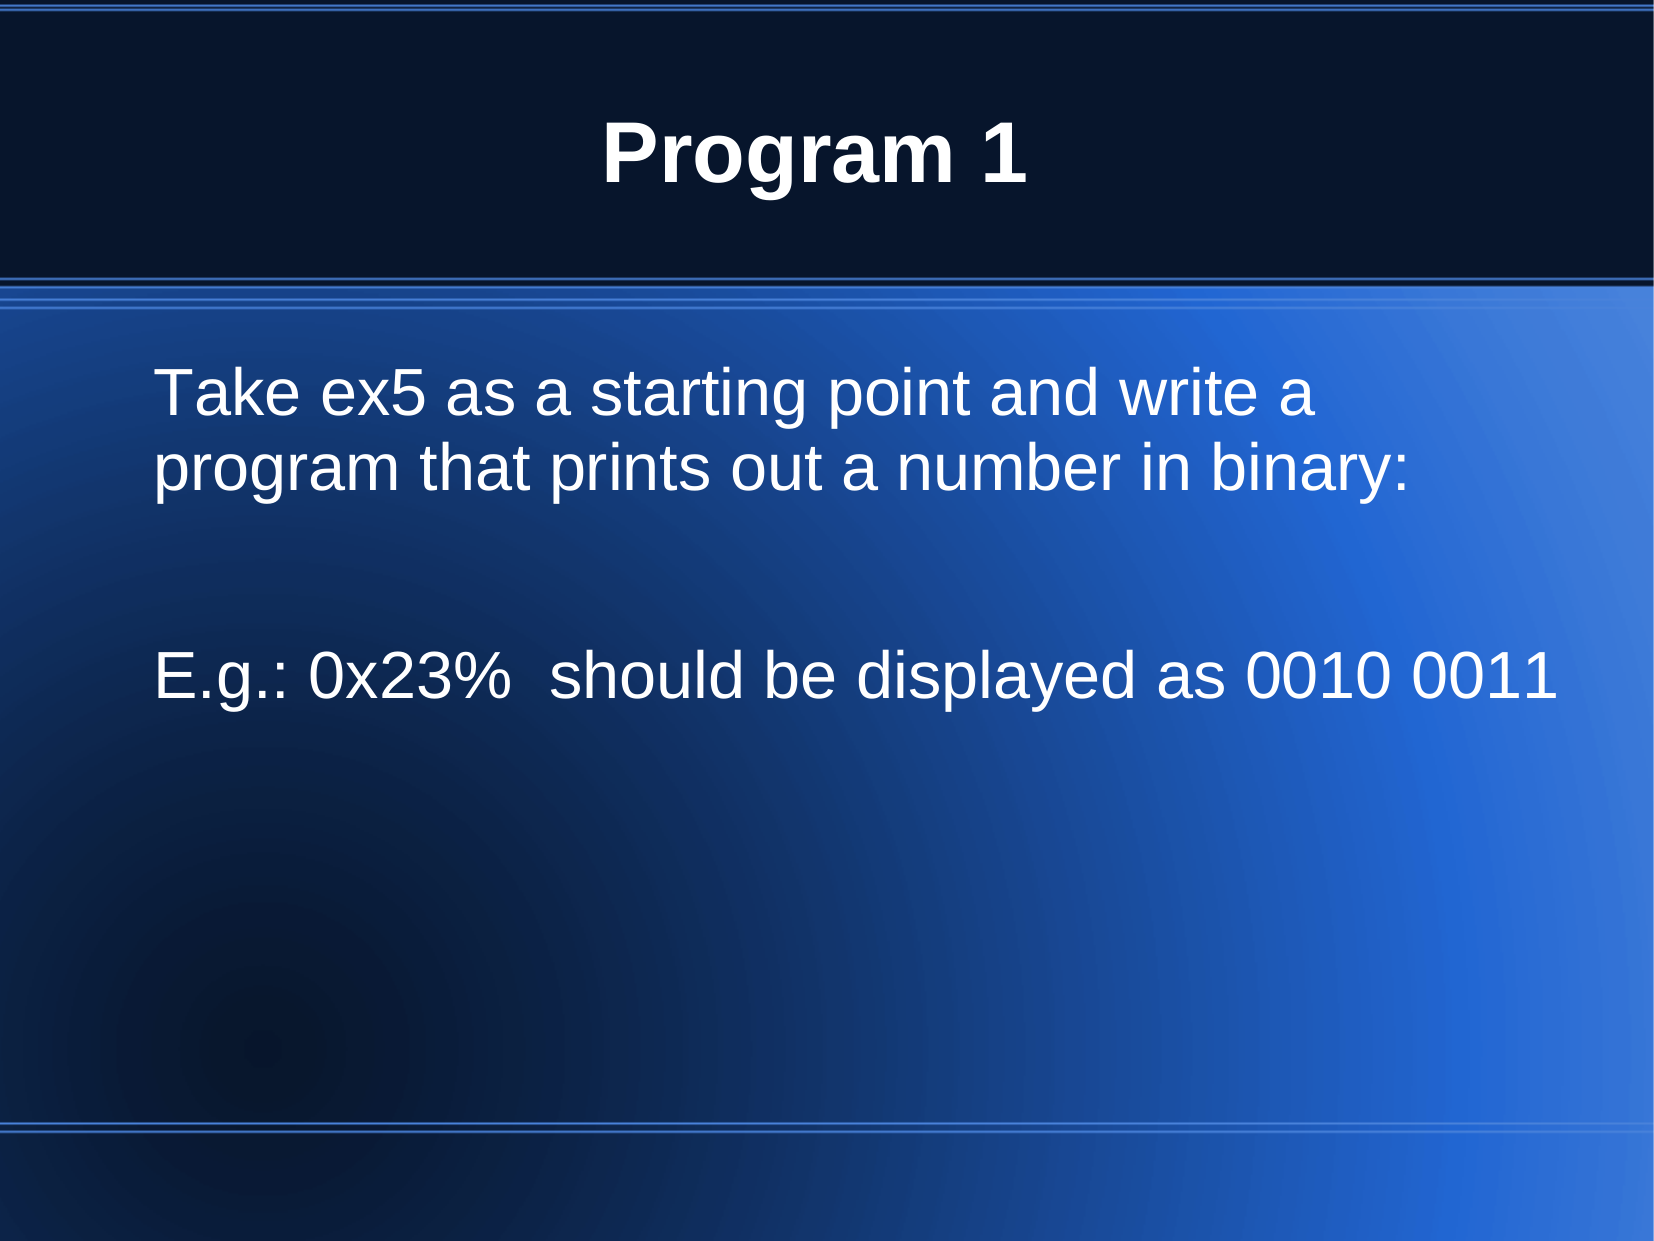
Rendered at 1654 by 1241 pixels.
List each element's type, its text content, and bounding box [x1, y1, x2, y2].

title Program 1 [82, 49, 1571, 257]
list Take ex5 as a starting point and write a program that prints out a number in binary: E.g.: 0x23% should be displayed as 0010 0011 [82, 355, 1571, 1058]
picture [0, 0, 1654, 1241]
